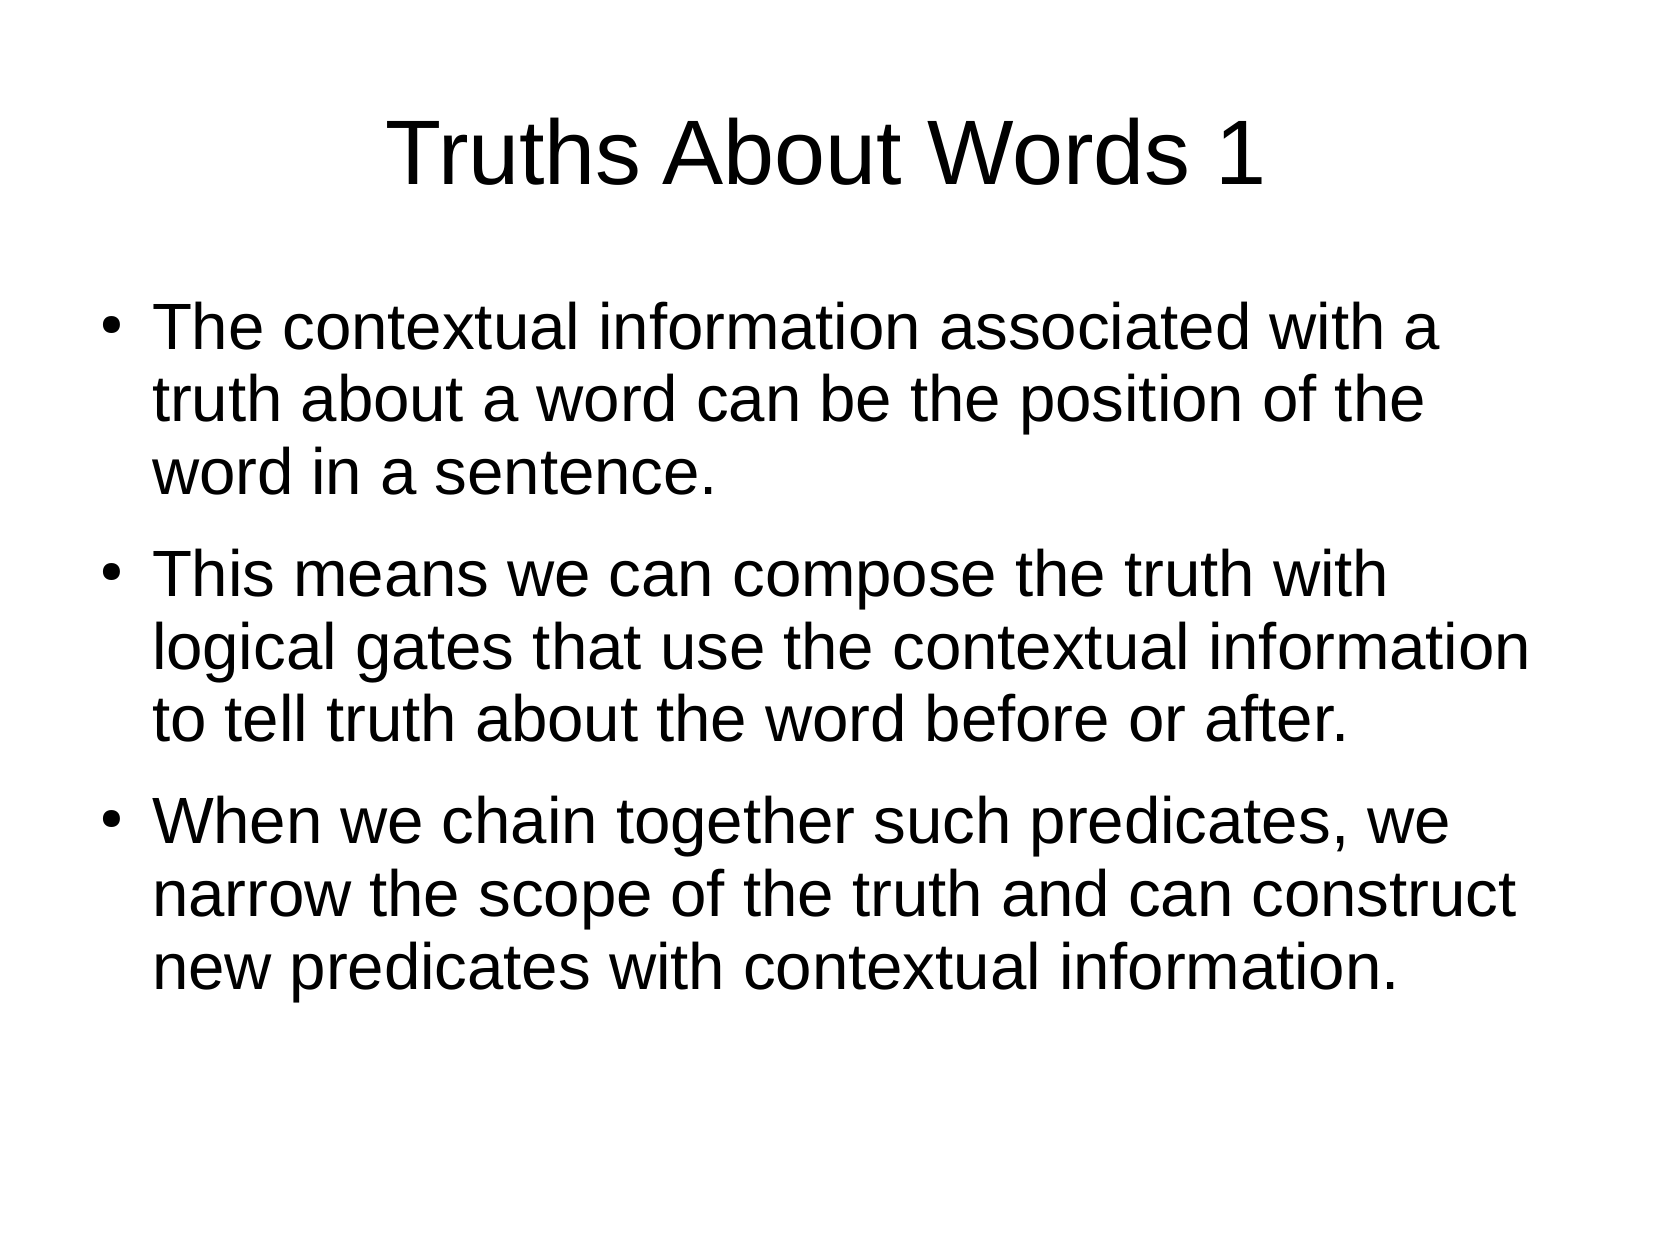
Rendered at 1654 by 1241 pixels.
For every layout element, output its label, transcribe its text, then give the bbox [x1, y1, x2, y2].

title Truths About Words 1 [82, 49, 1571, 257]
list The contextual information associated with a truth about a word can be the position of the word in a sentence. This means we can compose the truth with logical gates that use the contextual information to tell truth about the word before or after. When we chain together such predicates, we narrow the scope of the truth and can construct new predicates with contextual information. [82, 290, 1571, 1010]
